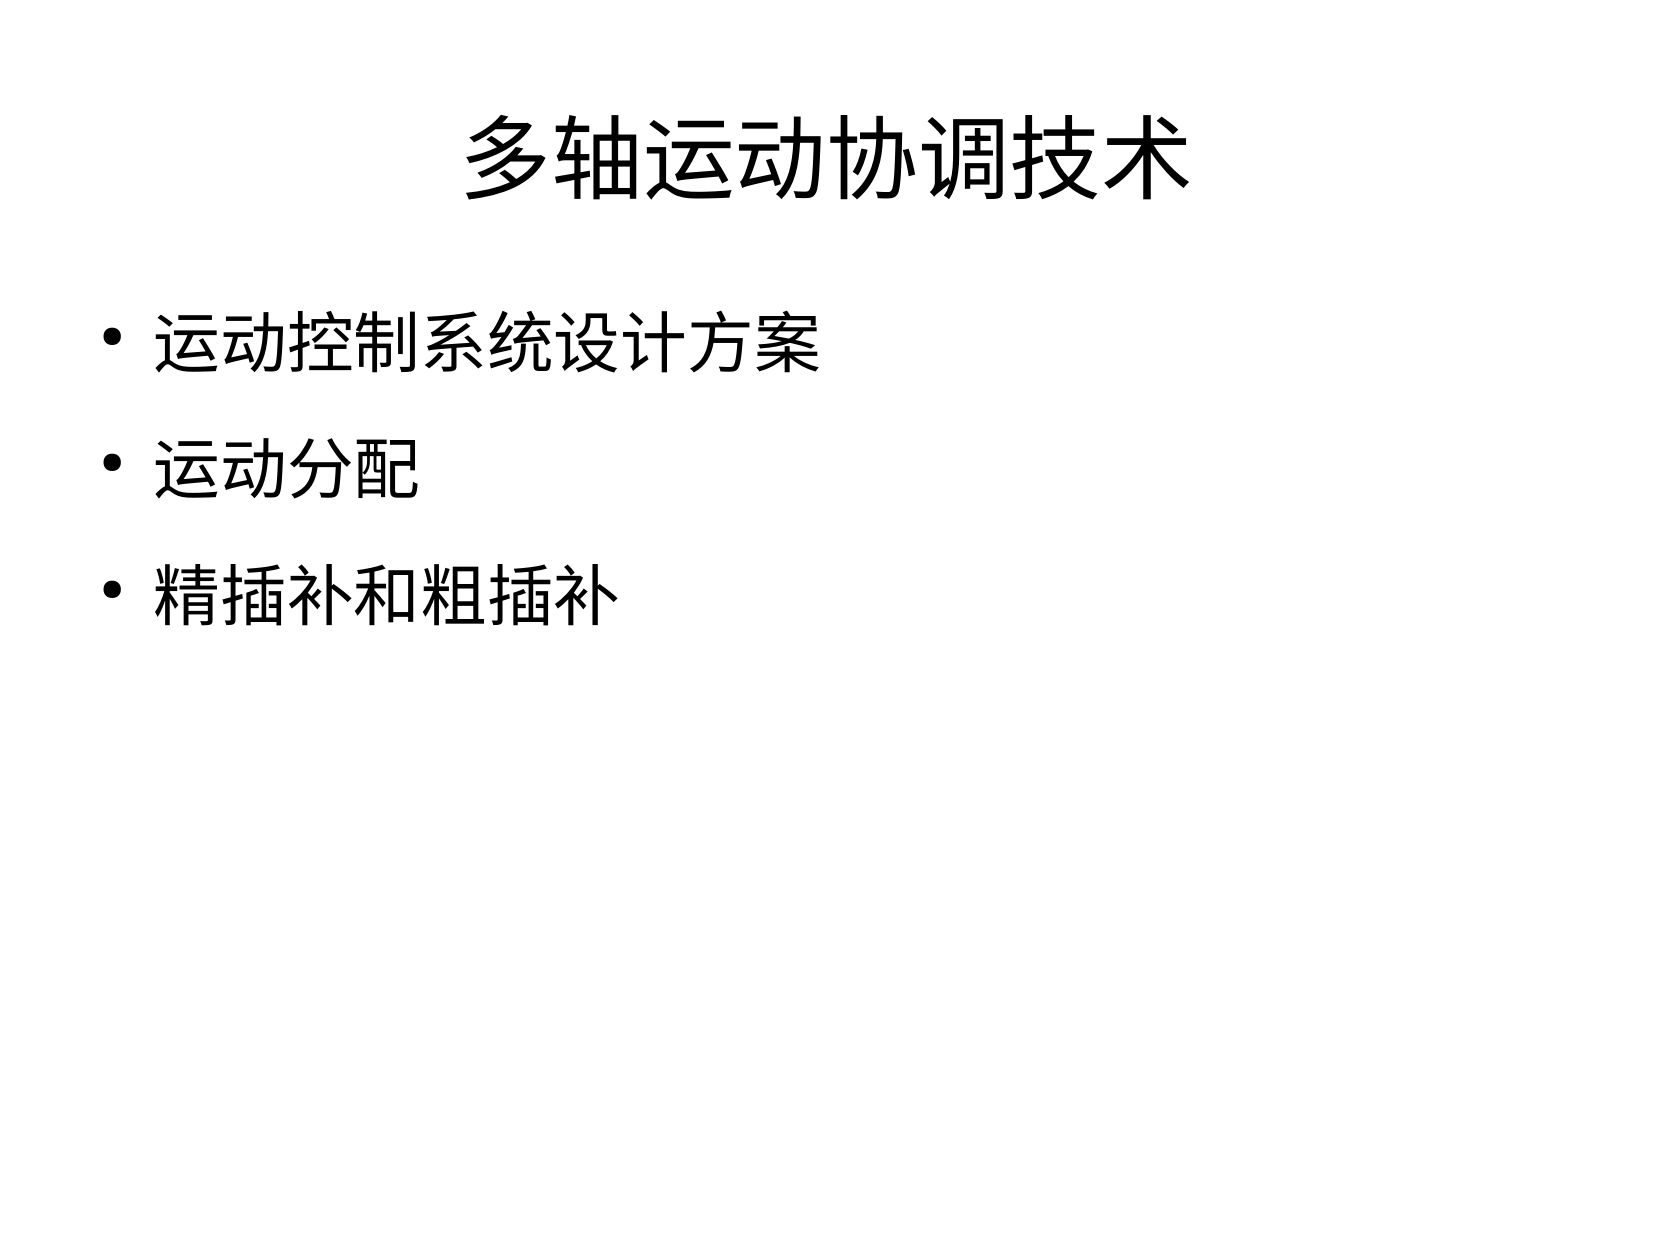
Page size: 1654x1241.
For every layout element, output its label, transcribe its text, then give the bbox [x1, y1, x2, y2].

list 运动控制系统设计方案 运动分配 精插补和粗插补 [82, 290, 1571, 1094]
title 多轴运动协调技术 [82, 49, 1571, 257]
